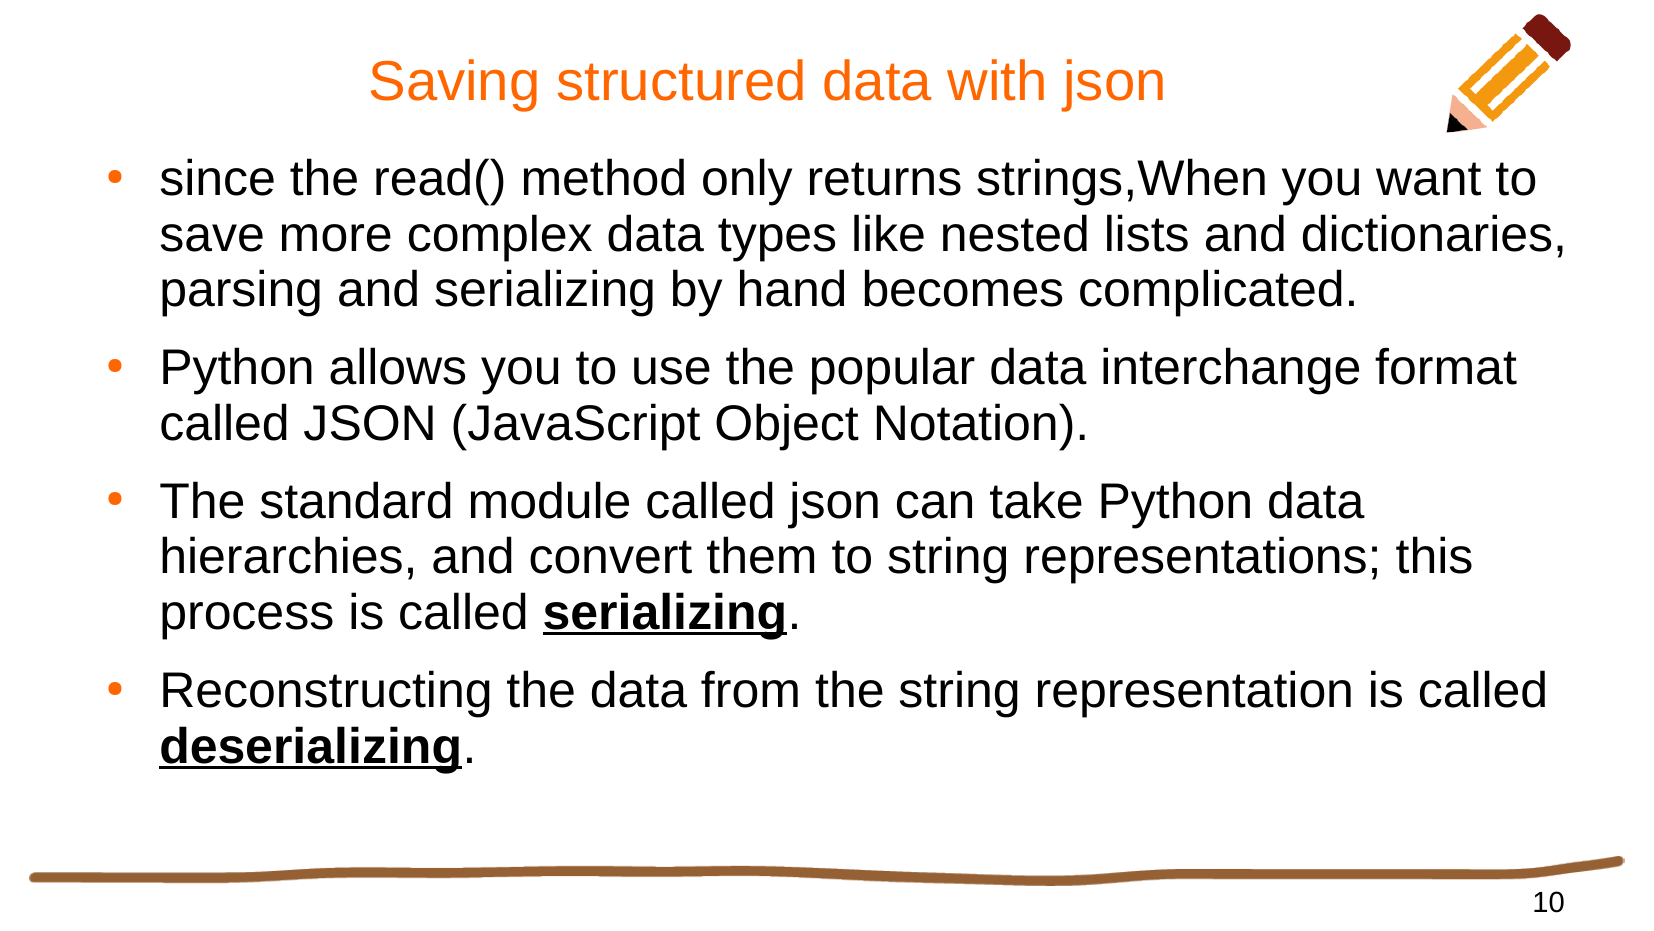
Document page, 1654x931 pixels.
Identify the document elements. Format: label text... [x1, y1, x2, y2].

picture [29, 856, 1625, 886]
list since the read() method only returns strings,When you want to save more complex data types like nested lists and dictionaries, parsing and serializing by hand becomes complicated. Python allows you to use the popular data interchange format called JSON (JavaScript Object Notation). The standard module called json can take Python data hierarchies, and convert them to string representations; this process is called serializing. Reconstructing the data from the string representation is called deserializing. [88, 150, 1576, 857]
title Saving structured data with json [88, 29, 1447, 133]
picture [1446, 14, 1571, 133]
